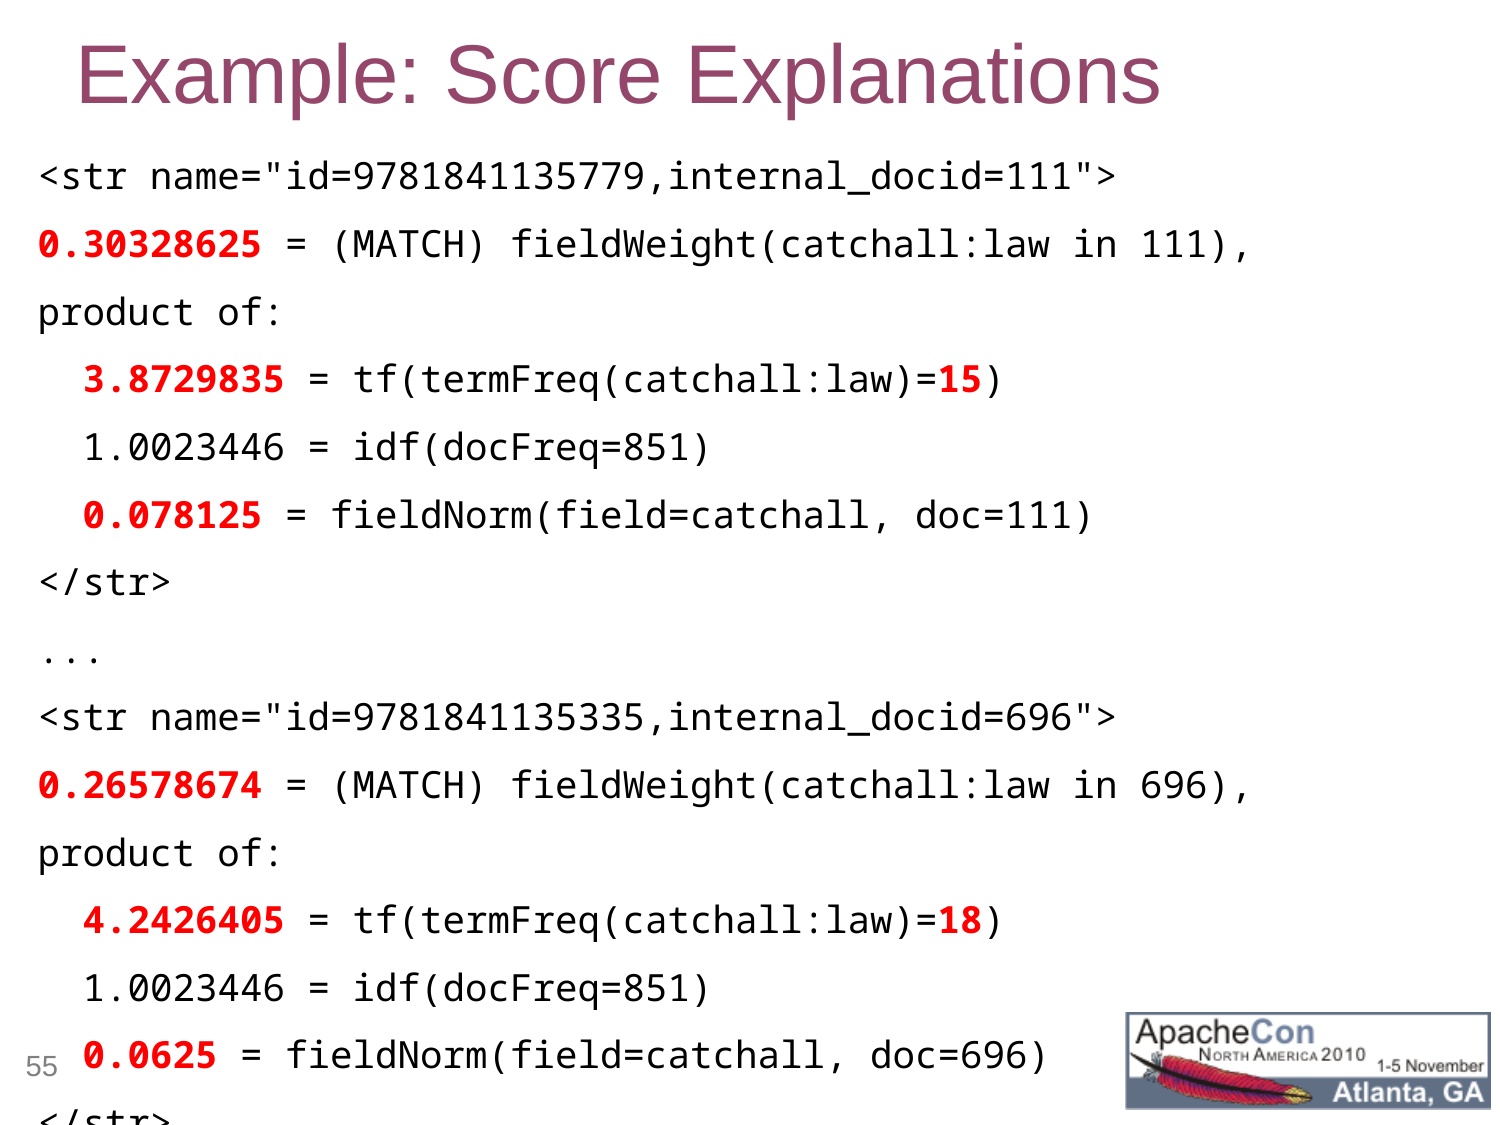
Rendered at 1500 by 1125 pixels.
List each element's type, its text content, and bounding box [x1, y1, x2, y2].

list <str name="id=9781841135779,internal_docid=111"> 0.30328625 = (MATCH) fieldWeight(catchall:law in 111), product of: 3.8729835 = tf(termFreq(catchall:law)=15) 1.0023446 = idf(docFreq=851) 0.078125 = fieldNorm(field=catchall, doc=111) </str> ... <str name="id=9781841135335,internal_docid=696"> 0.26578674 = (MATCH) fieldWeight(catchall:law in 696), product of: 4.2426405 = tf(termFreq(catchall:law)=18) 1.0023446 = idf(docFreq=851) 0.0625 = fieldNorm(field=catchall, doc=696) </str> ... [37, 149, 1463, 1125]
title Example: Score Explanations [75, 0, 1425, 149]
picture [1463, 1012, 1491, 1110]
